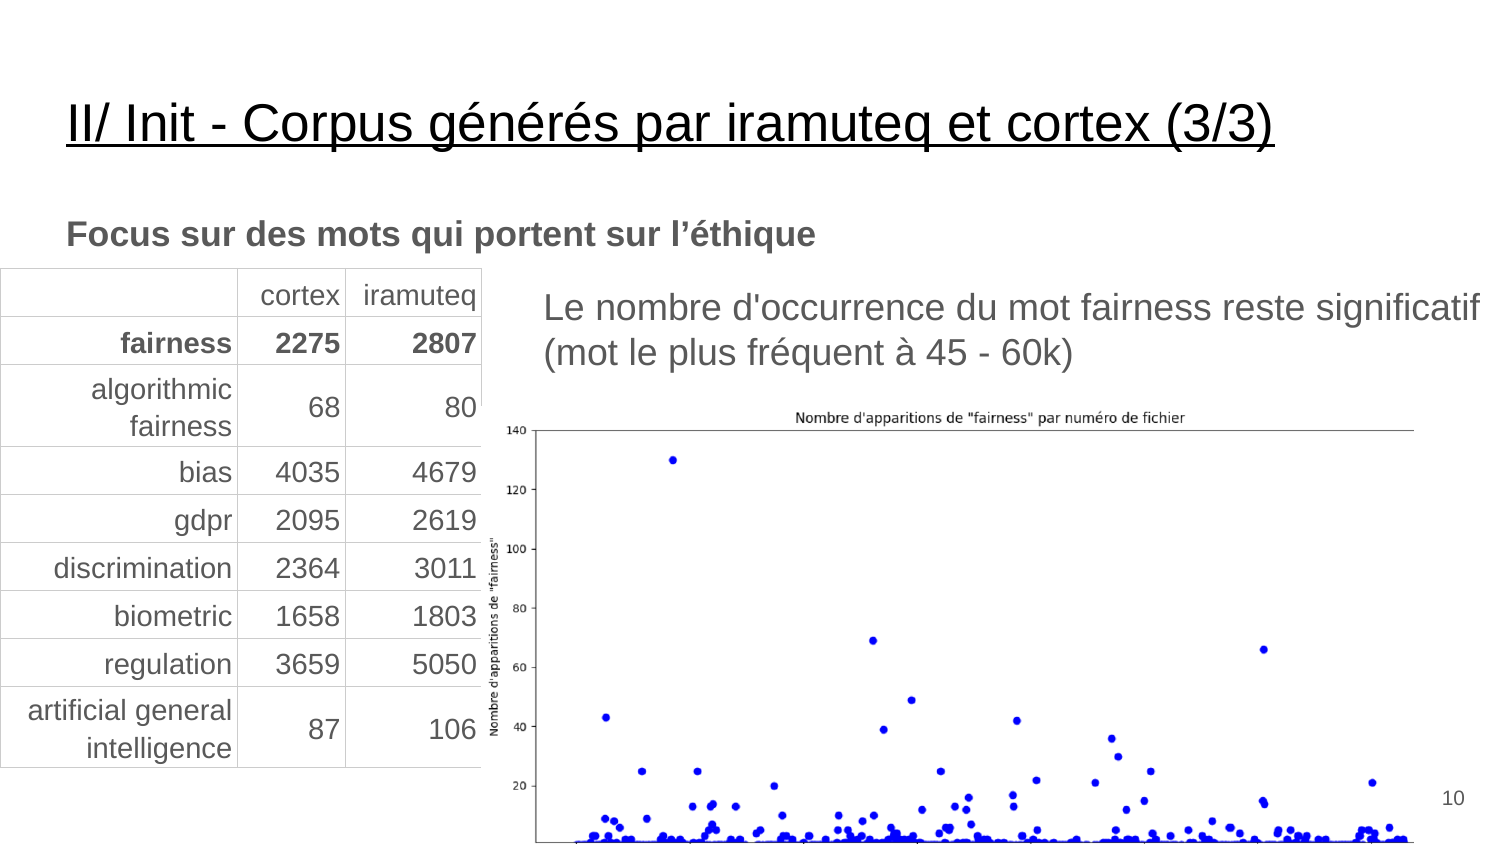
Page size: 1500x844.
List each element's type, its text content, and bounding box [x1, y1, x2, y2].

list Focus sur des mots qui portent sur l’éthique [51, 189, 1449, 269]
table_cell gdpr [1, 495, 237, 542]
table_cell 4679 [346, 447, 481, 494]
table_cell 3011 [346, 543, 481, 590]
table_cell 1803 [346, 591, 481, 638]
table_cell algorithmic fairness [1, 365, 237, 446]
table_cell 2364 [238, 543, 345, 590]
table_header iramuteq [346, 269, 481, 316]
table_cell 2807 [346, 317, 481, 364]
table_cell 5050 [346, 639, 481, 686]
table_cell regulation [1, 639, 237, 686]
text_box Le nombre d'occurrence du mot fairness reste significatif (mot le plus fréquent à 45 - 60k) [528, 268, 1500, 407]
table_cell discrimination [1, 543, 237, 590]
slide_number <number> [1389, 764, 1480, 830]
table_cell 80 [346, 365, 481, 446]
title II/ Init - Corpus générés par iramuteq et cortex (3/3) [51, 72, 1449, 167]
table_cell 68 [238, 365, 345, 446]
table_cell 106 [346, 687, 481, 767]
table_cell 2095 [238, 495, 345, 542]
table_cell bias [1, 447, 237, 494]
table_cell 1658 [238, 591, 345, 638]
table_cell 2619 [346, 495, 481, 542]
table_cell artificial general intelligence [1, 687, 237, 767]
table_header [1, 269, 237, 316]
table_cell fairness [1, 317, 237, 364]
table_cell 4035 [238, 447, 345, 494]
table_cell 3659 [238, 639, 345, 686]
table_cell 87 [238, 687, 345, 767]
table_header cortex [238, 269, 345, 316]
table_cell 2275 [238, 317, 345, 364]
picture [481, 406, 1414, 844]
table_cell biometric [1, 591, 237, 638]
